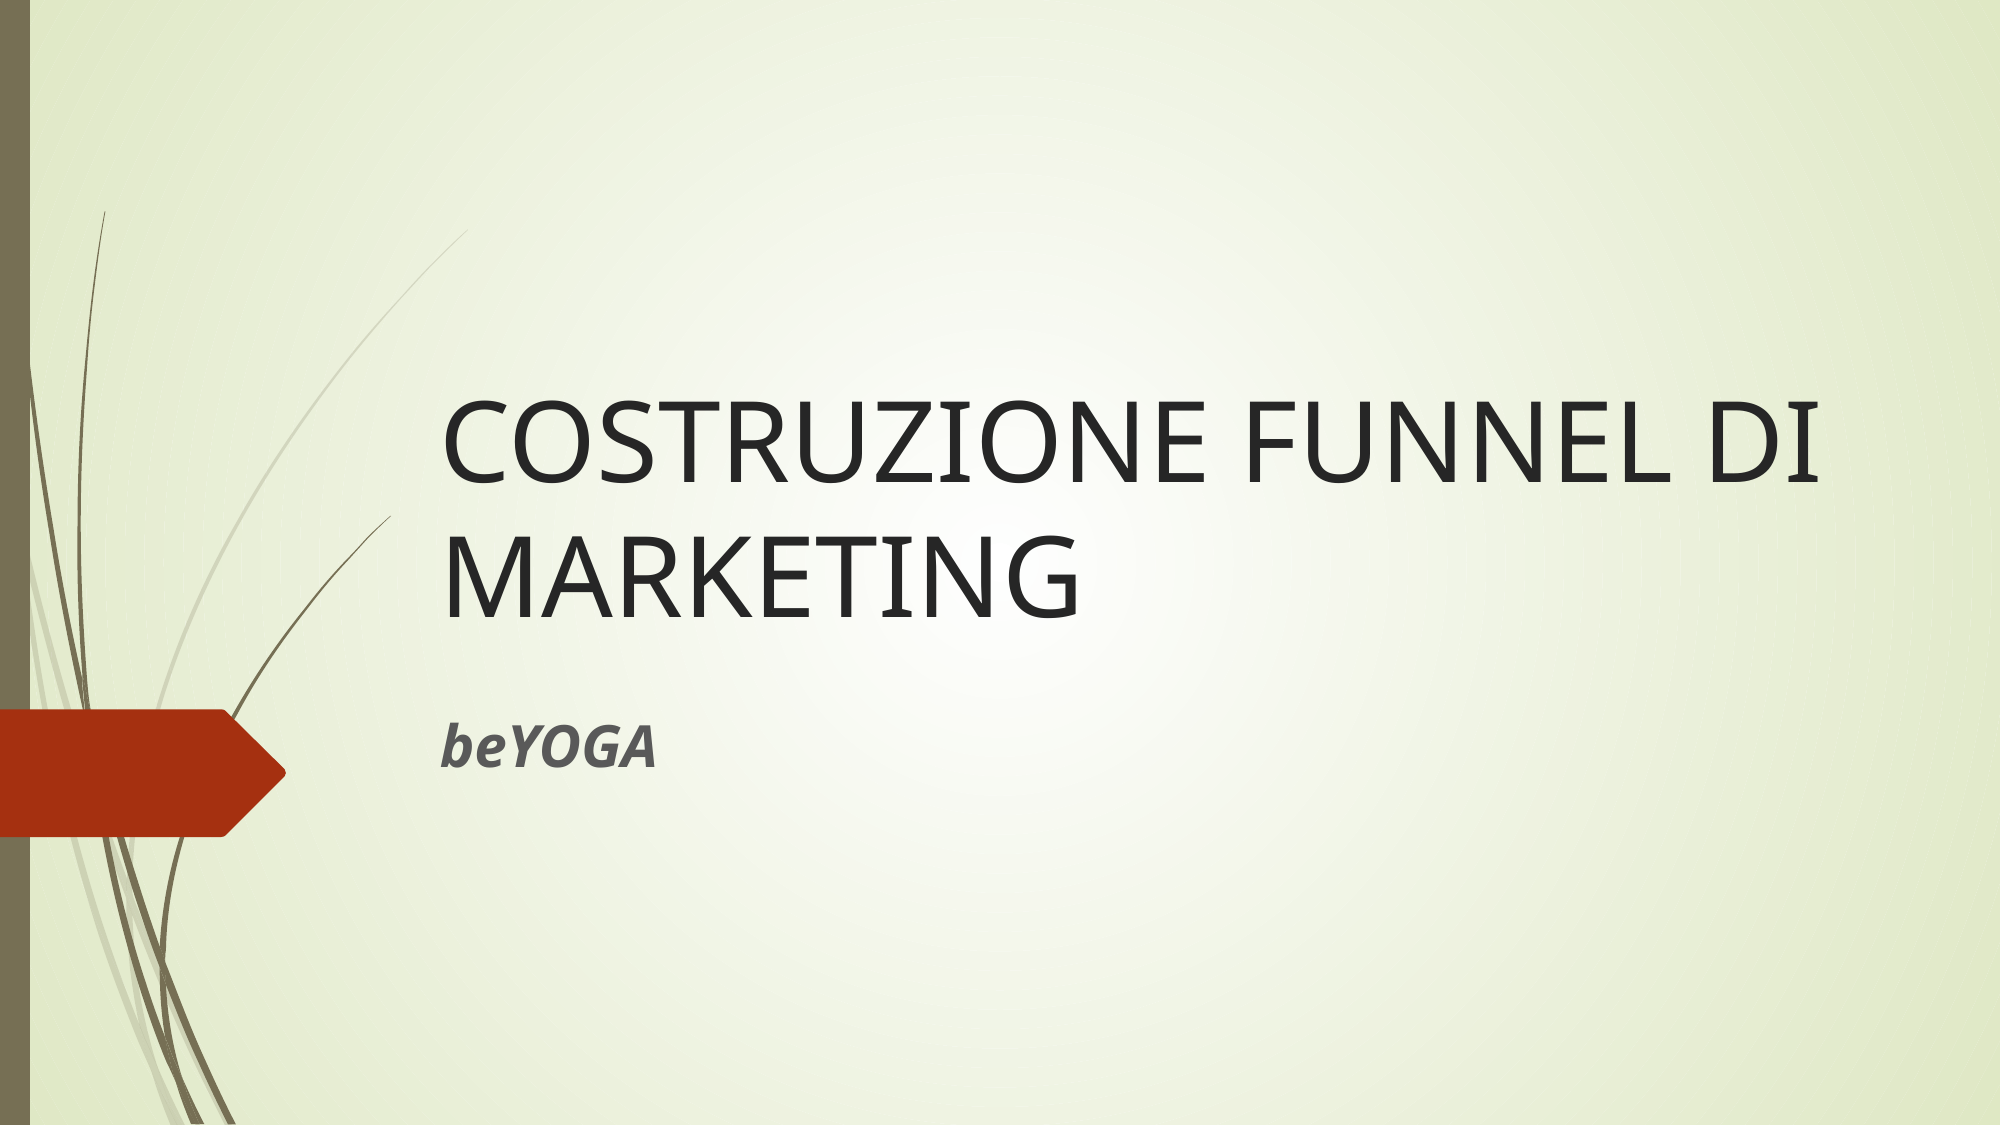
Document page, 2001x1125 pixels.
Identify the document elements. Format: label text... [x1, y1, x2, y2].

title COSTRUZIONE FUNNEL DI MARKETING [424, 303, 1888, 649]
subtitle beYOGA [424, 701, 1888, 969]
